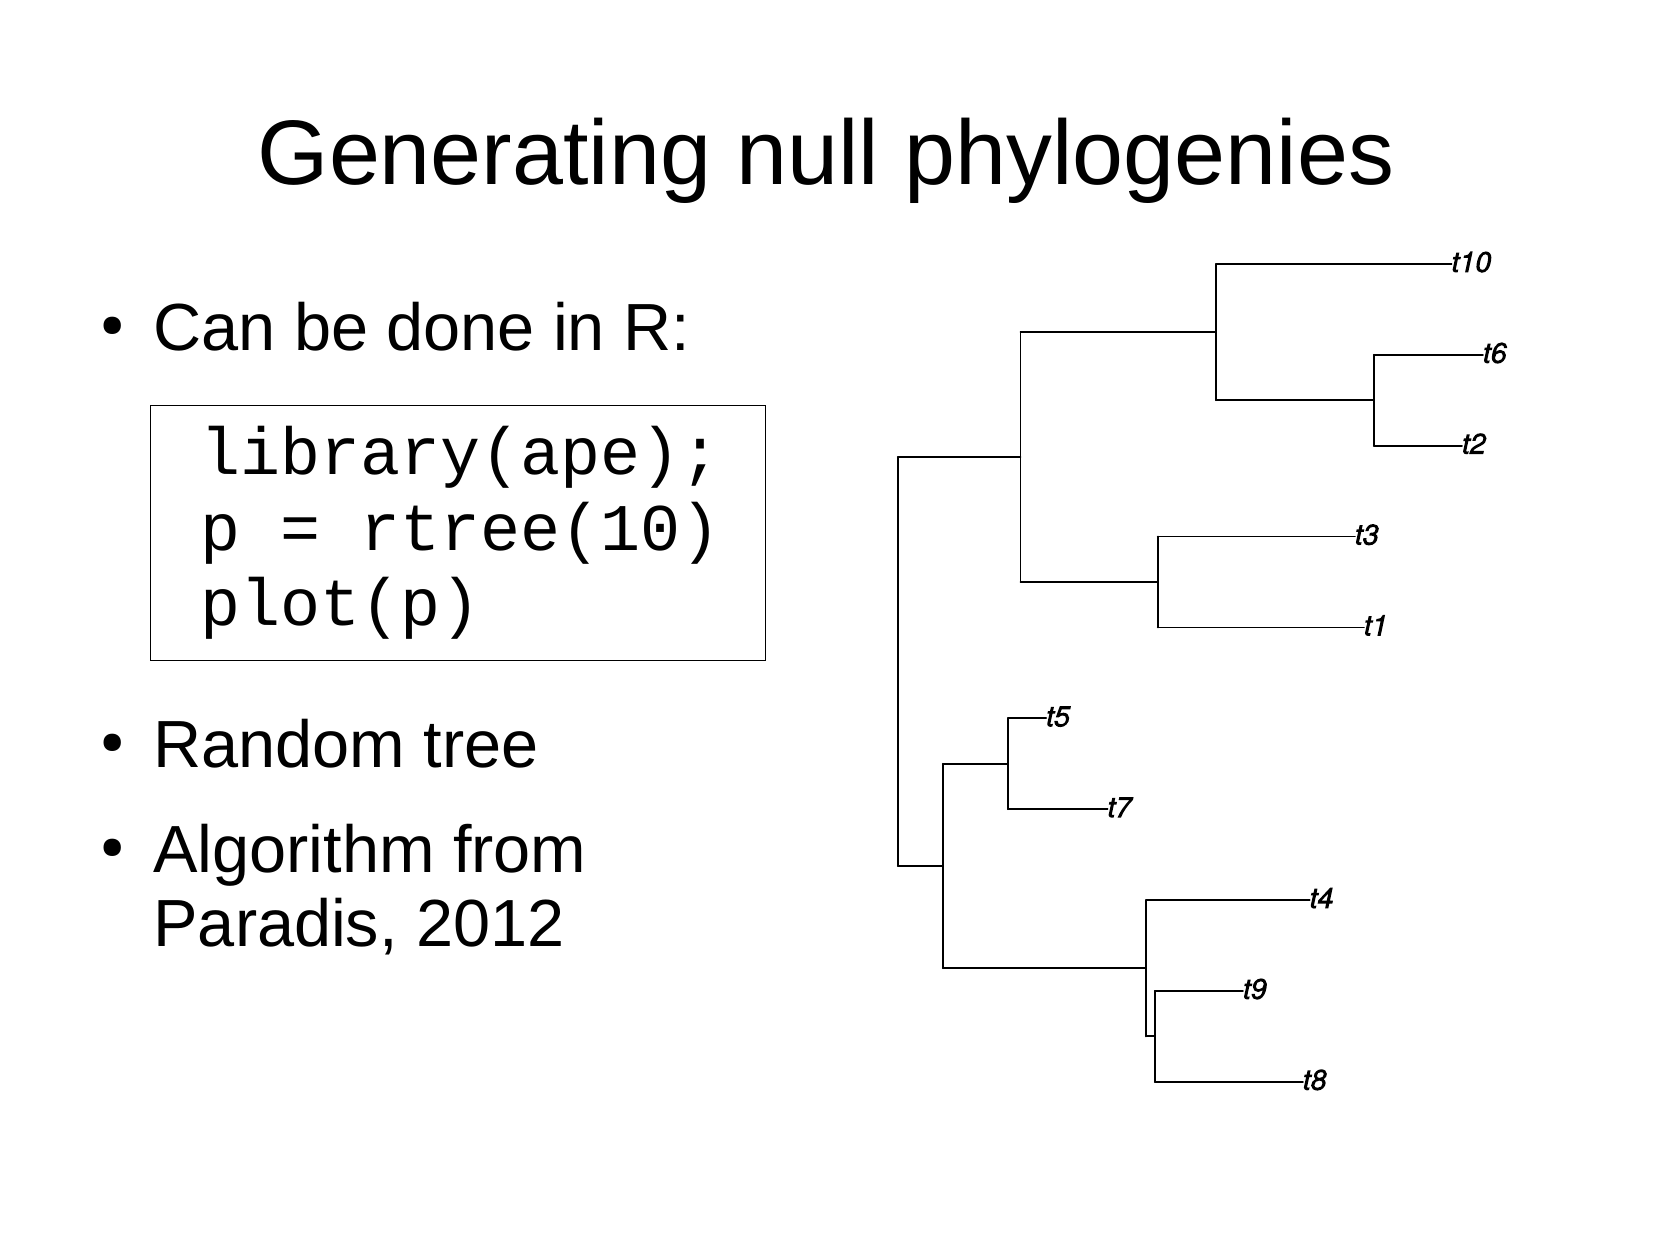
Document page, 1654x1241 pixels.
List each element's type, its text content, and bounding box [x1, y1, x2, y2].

title Generating null phylogenies [82, 49, 1571, 257]
list Can be done in R: Random tree Algorithm from Paradis, 2012 [82, 290, 841, 1171]
picture [720, 90, 1654, 1241]
